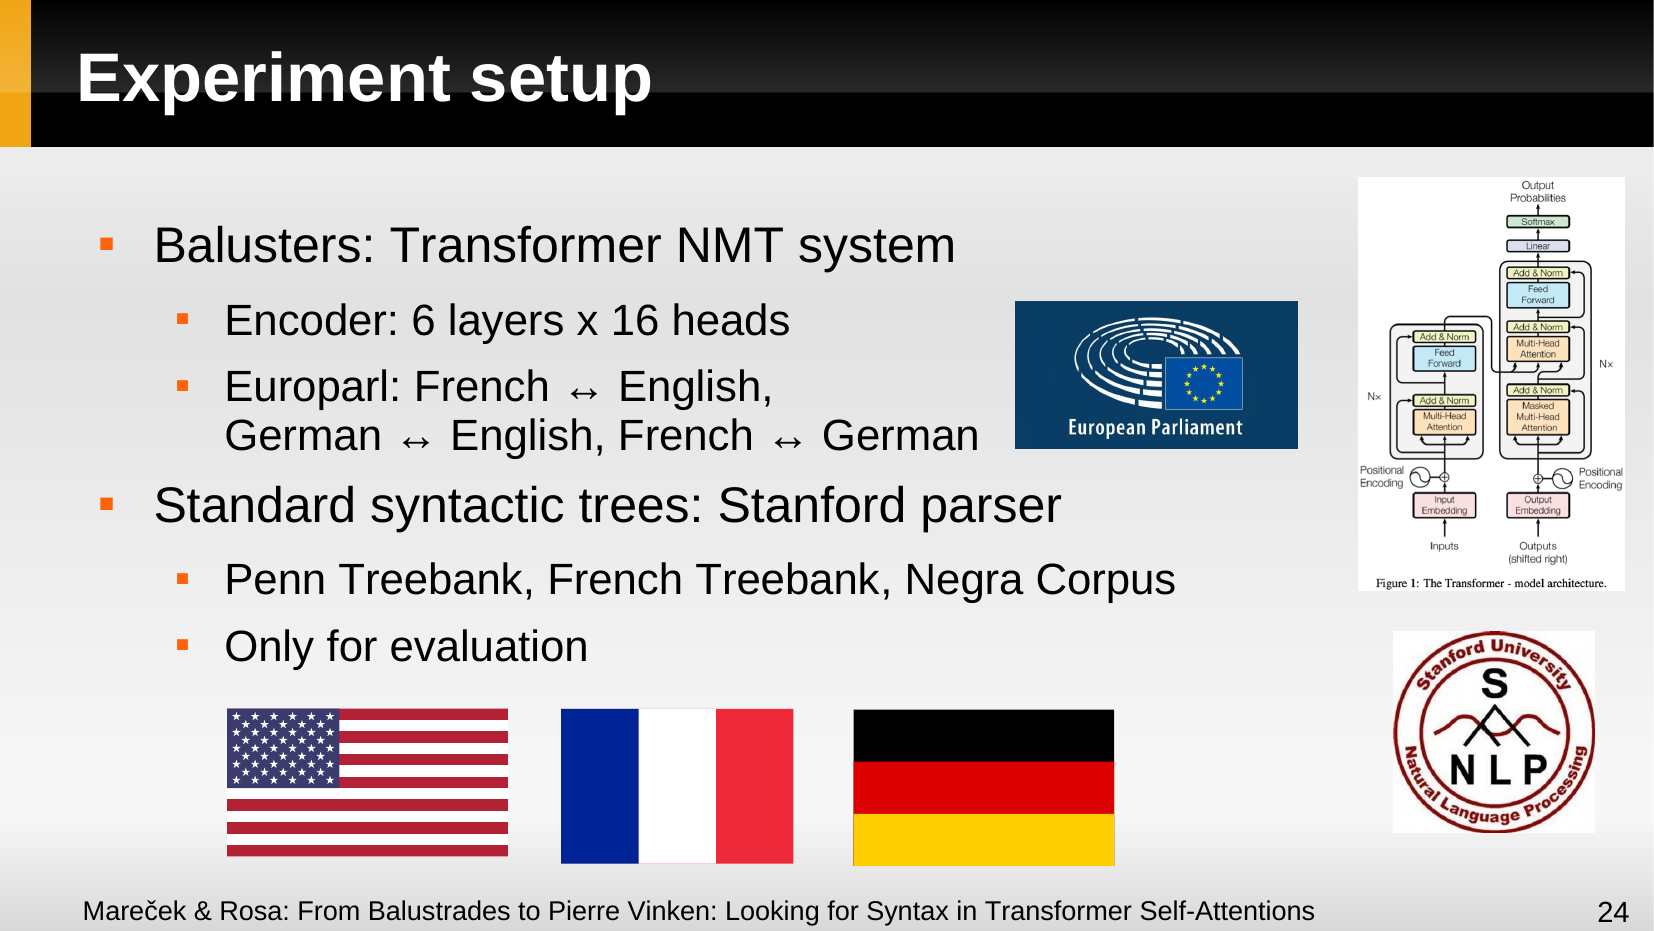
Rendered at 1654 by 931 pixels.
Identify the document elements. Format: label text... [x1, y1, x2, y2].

title Experiment setup [76, 0, 1625, 156]
list Balusters: Transformer NMT system Encoder: 6 layers x 16 heads Europarl: French ↔ English, German ↔ English, French ↔ German Standard syntactic trees: Stanford parser Penn Treebank, French Treebank, Negra Corpus Only for evaluation [82, 217, 1595, 832]
picture [0, 0, 1654, 931]
